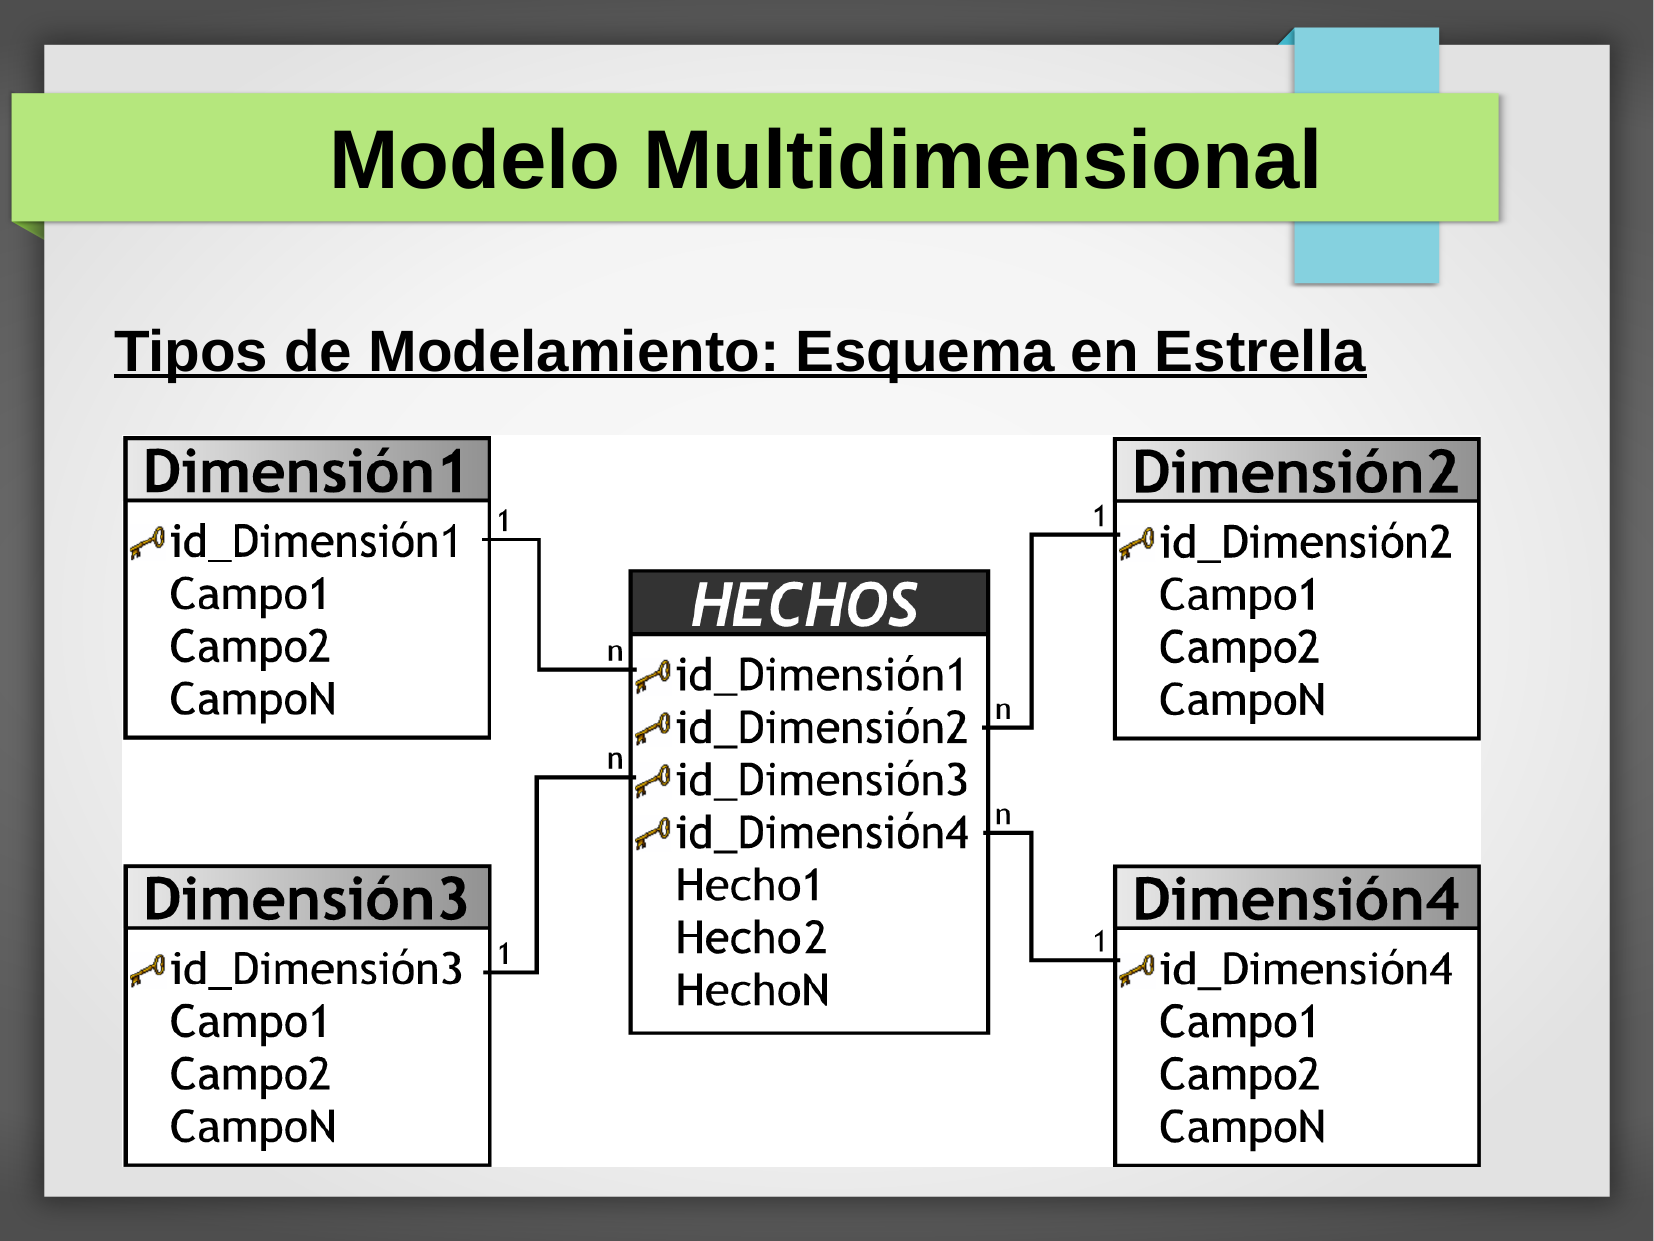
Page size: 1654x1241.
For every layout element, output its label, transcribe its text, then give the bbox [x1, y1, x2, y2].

text_box Tipos de Modelamiento: Esquema en Estrella [99, 311, 1523, 429]
picture [0, 0, 1654, 1241]
title Modelo Multidimensional [70, 106, 1583, 213]
